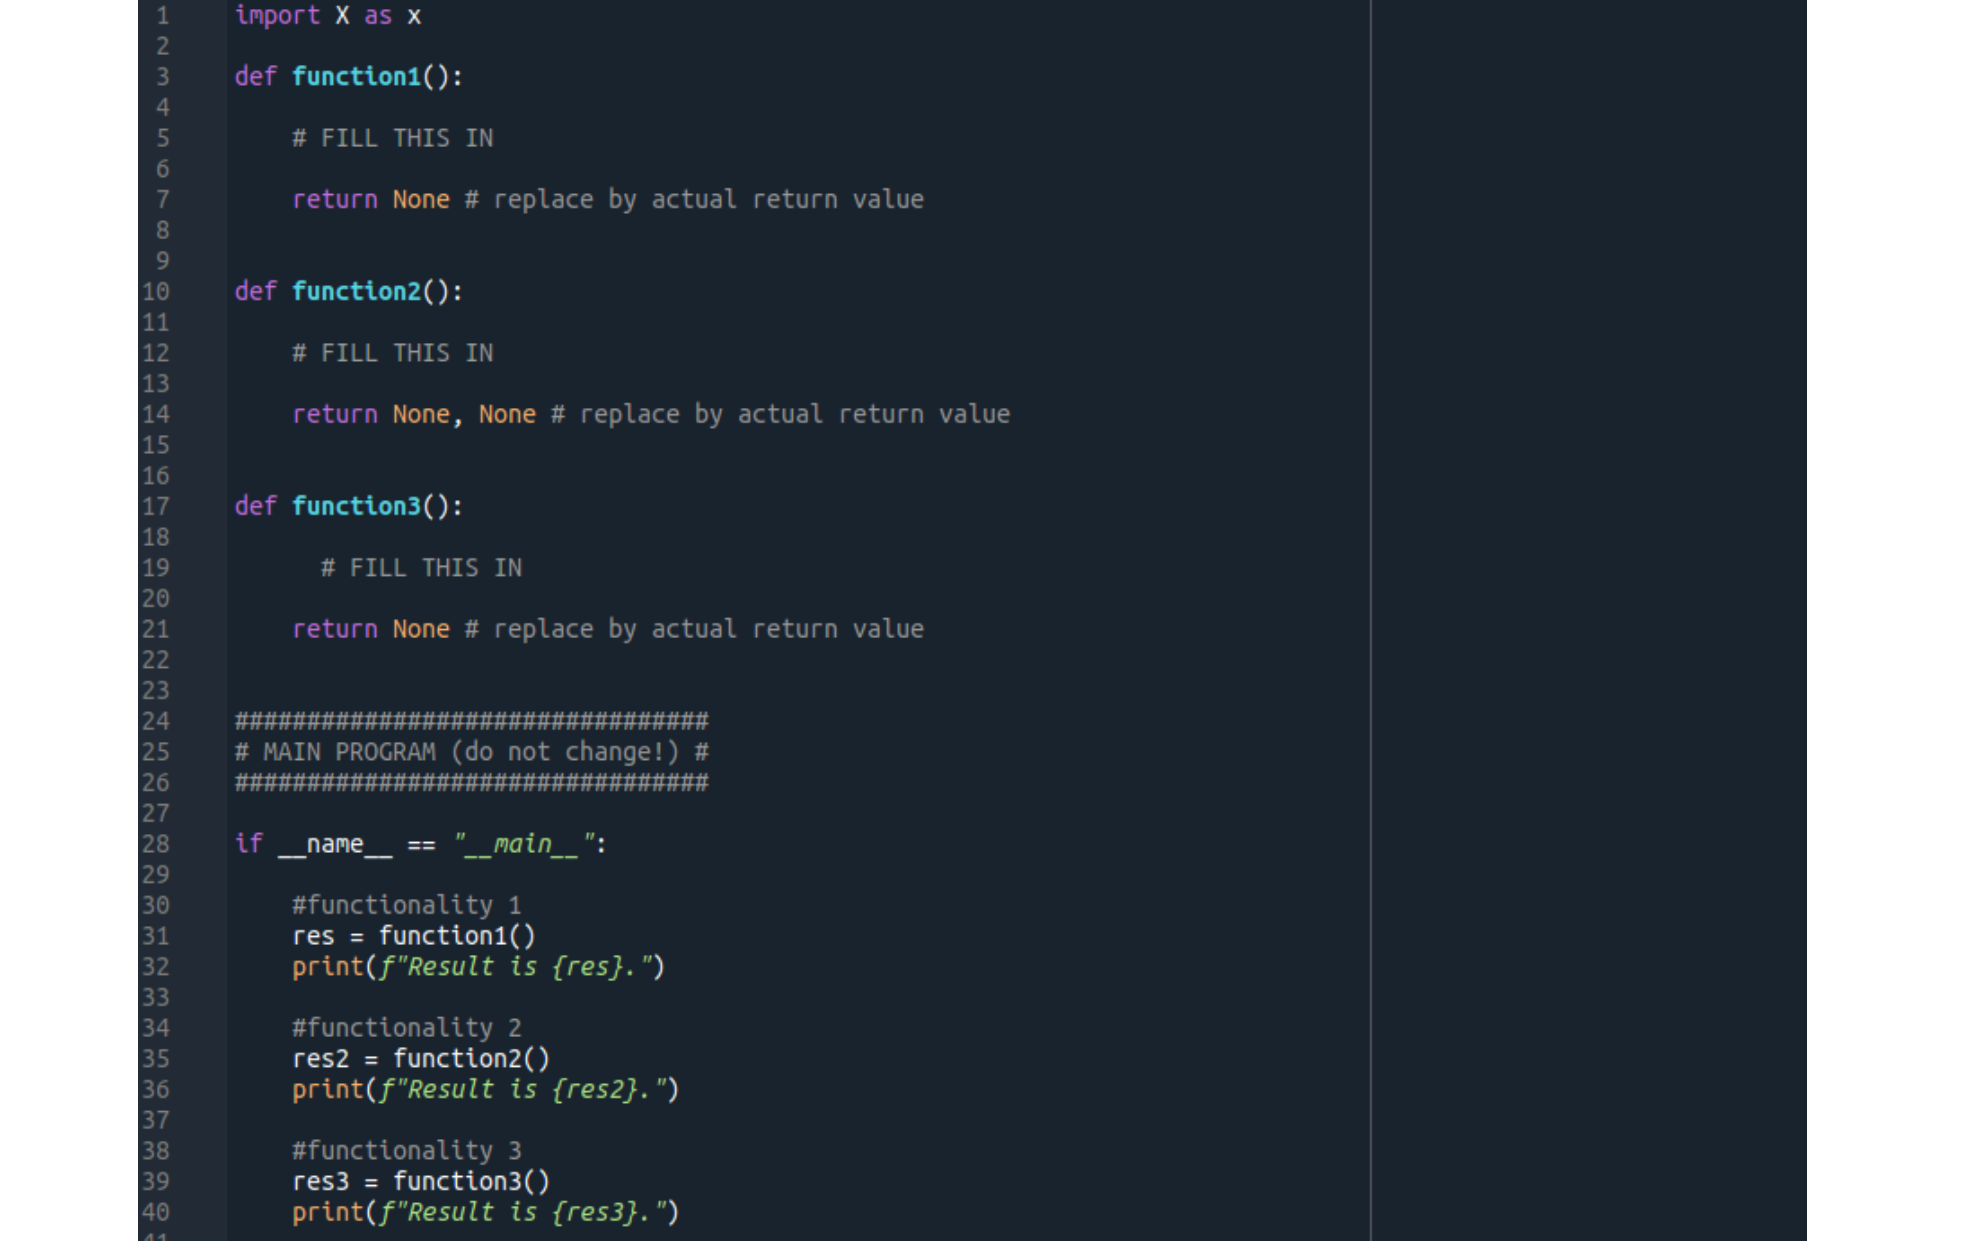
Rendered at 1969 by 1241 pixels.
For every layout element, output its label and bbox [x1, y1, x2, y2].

picture [138, 0, 1807, 1241]
